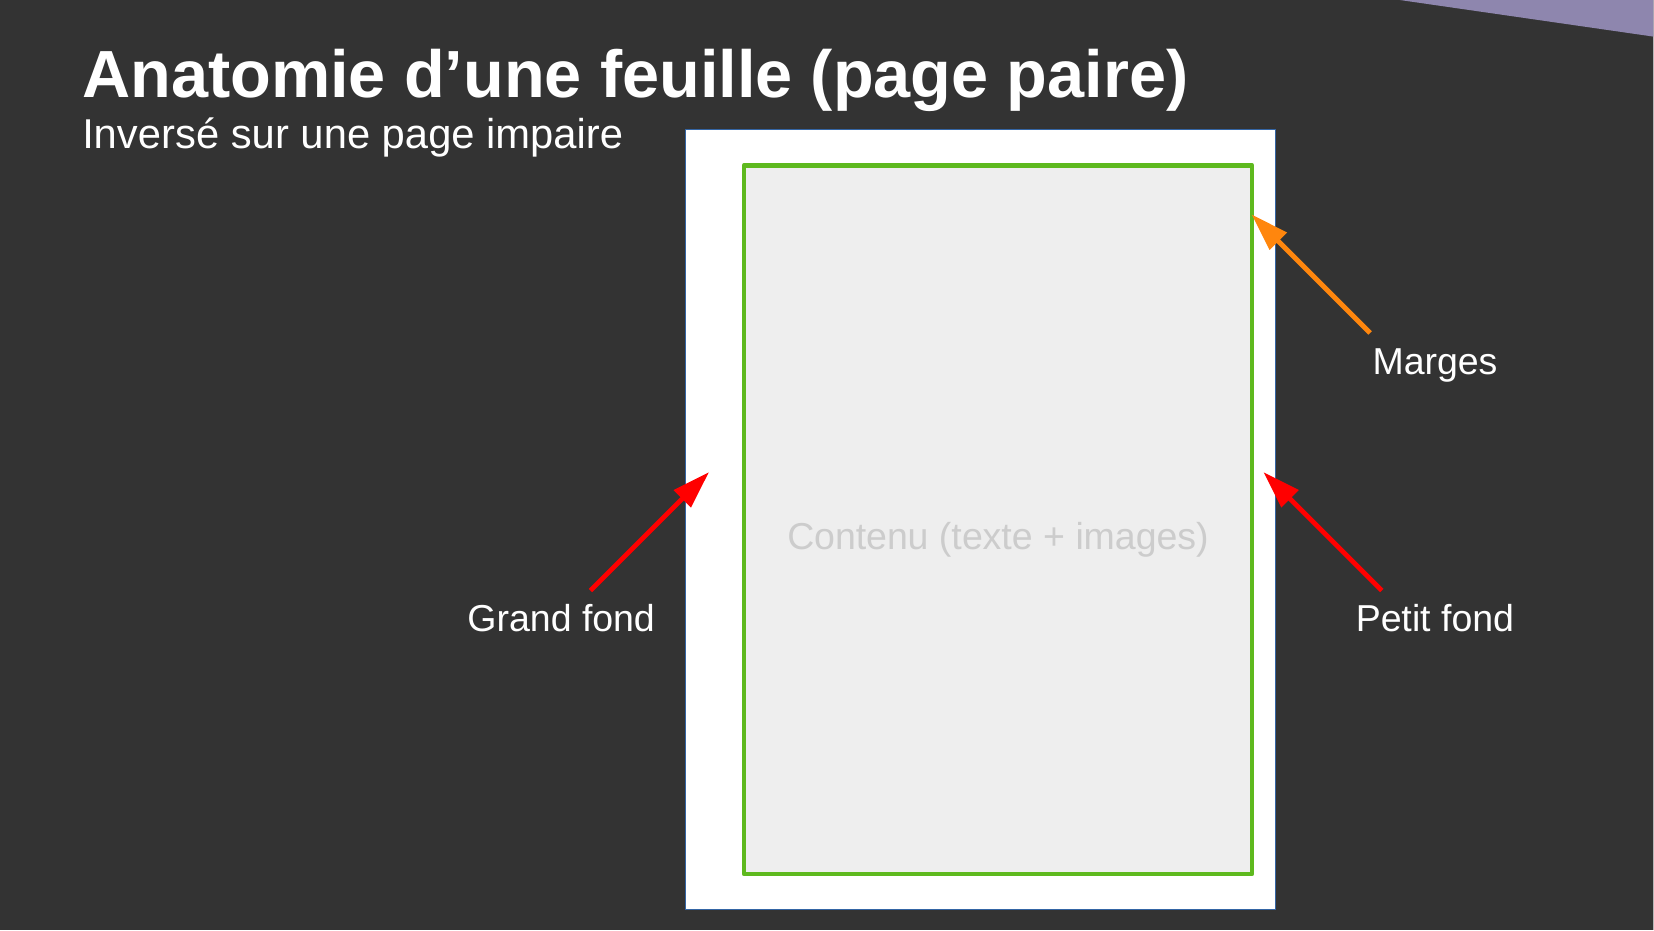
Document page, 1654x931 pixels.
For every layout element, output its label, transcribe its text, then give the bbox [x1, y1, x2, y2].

text_box [1399, 0, 1654, 37]
text_box Contenu (texte + images) [767, 507, 1229, 565]
text_box Grand fond [401, 590, 721, 648]
text_box Marges [1275, 332, 1595, 390]
text_box [685, 129, 1276, 910]
title Anatomie d’une feuille (page paire) [82, 37, 1571, 122]
title Inversé sur une page impaire [82, 110, 650, 195]
text_box Petit fond [1275, 590, 1595, 648]
